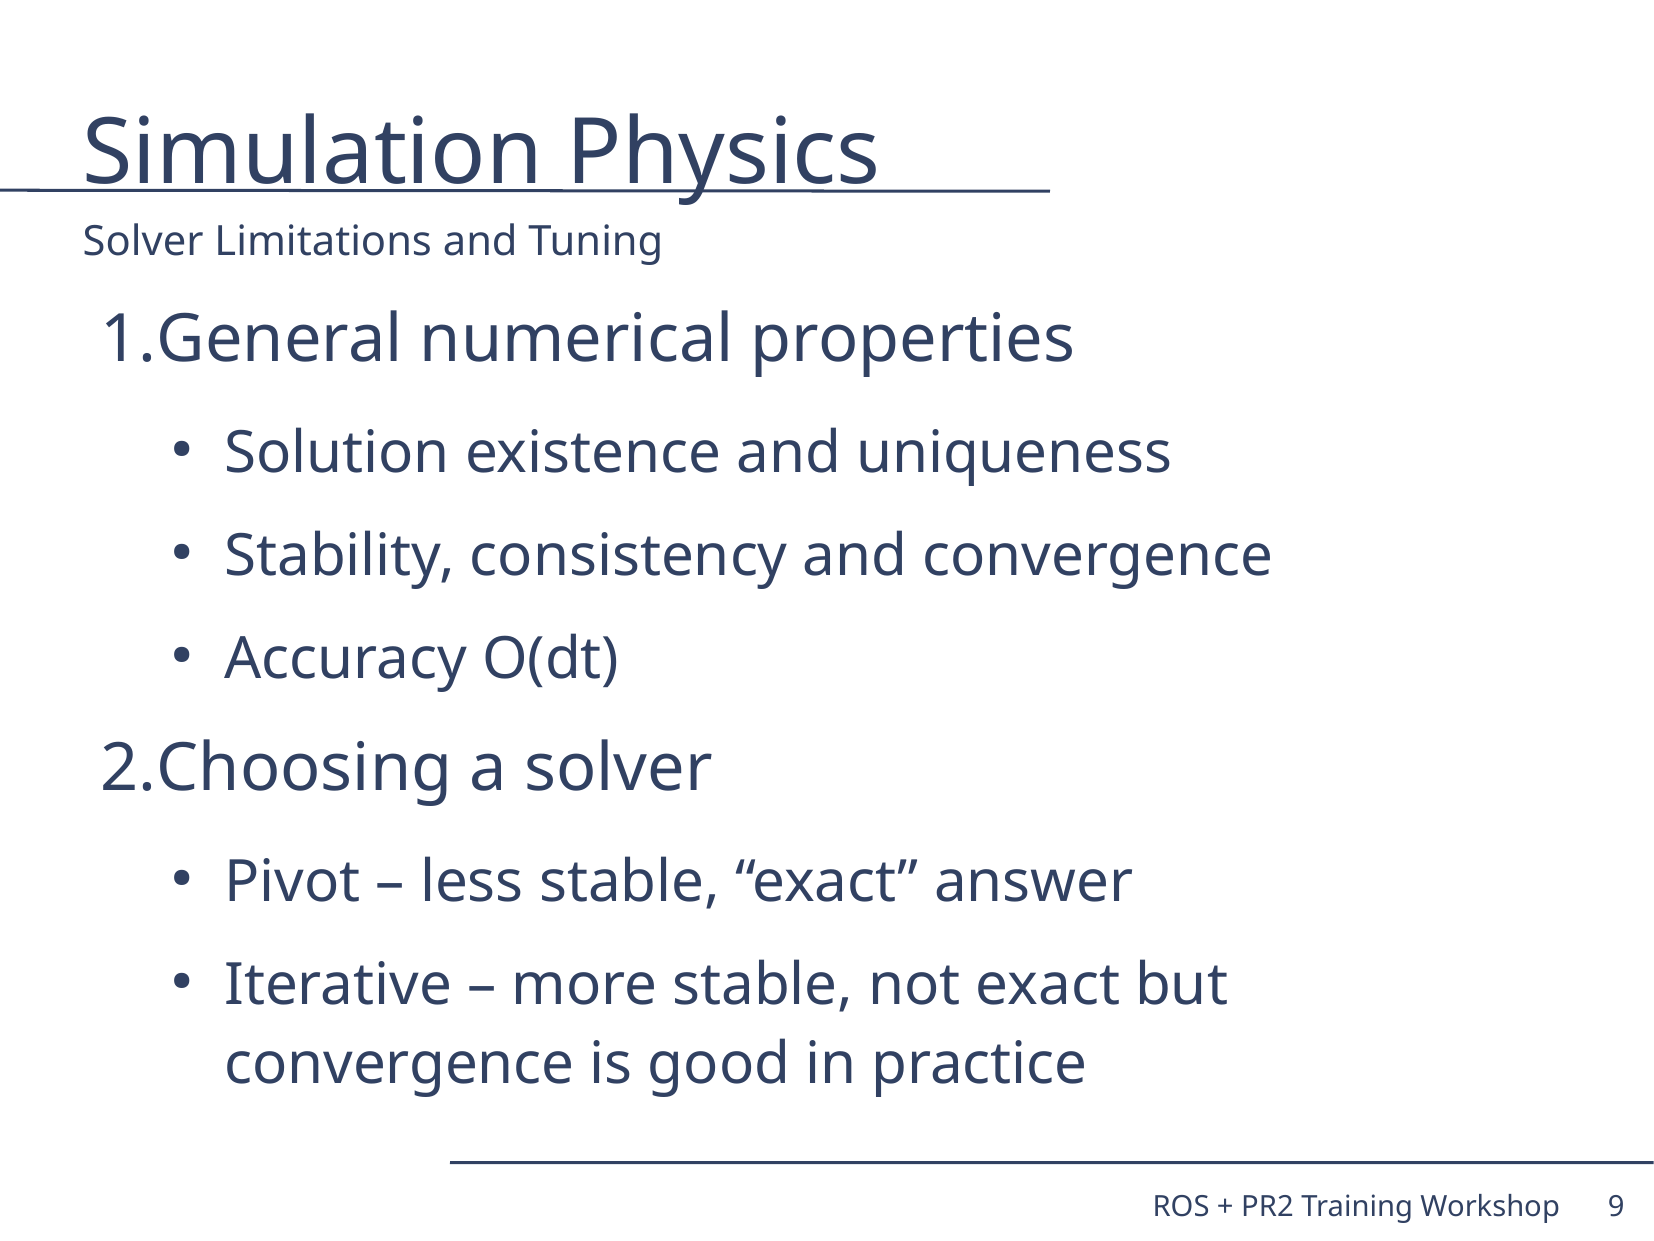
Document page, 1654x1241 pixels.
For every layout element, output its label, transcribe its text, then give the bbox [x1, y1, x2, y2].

title Simulation Physics Solver Limitations and Tuning [82, 80, 1571, 273]
list General numerical properties Solution existence and uniqueness Stability, consistency and convergence Accuracy O(dt) Choosing a solver Pivot – less stable, “exact” answer Iterative – more stable, not exact but convergence is good in practice [82, 290, 1571, 1109]
